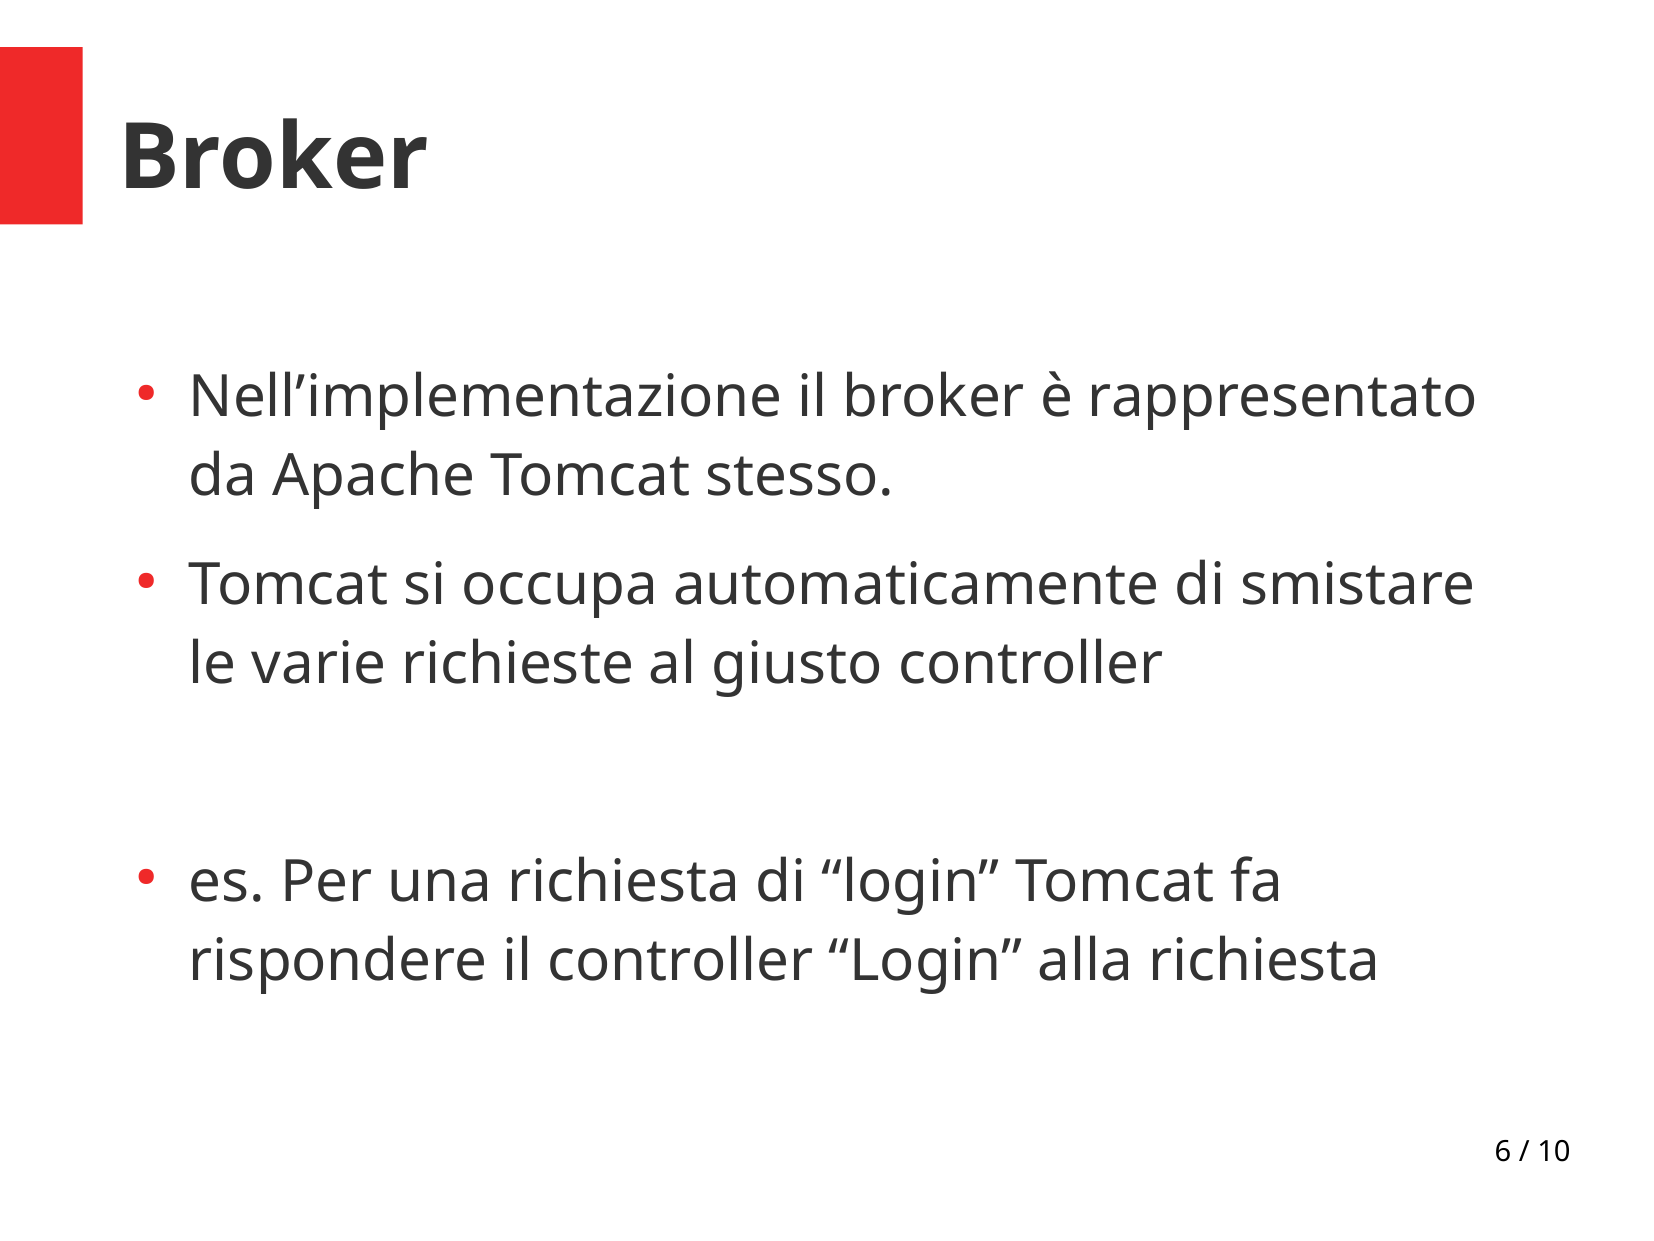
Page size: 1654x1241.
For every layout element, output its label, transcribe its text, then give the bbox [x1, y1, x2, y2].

list Nell’implementazione il broker è rappresentato da Apache Tomcat stesso. Tomcat si occupa automaticamente di smistare le varie richieste al giusto controller es. Per una richiesta di “login” Tomcat fa rispondere il controller “Login” alla richiesta [118, 354, 1536, 1074]
title Broker [118, 49, 1571, 257]
